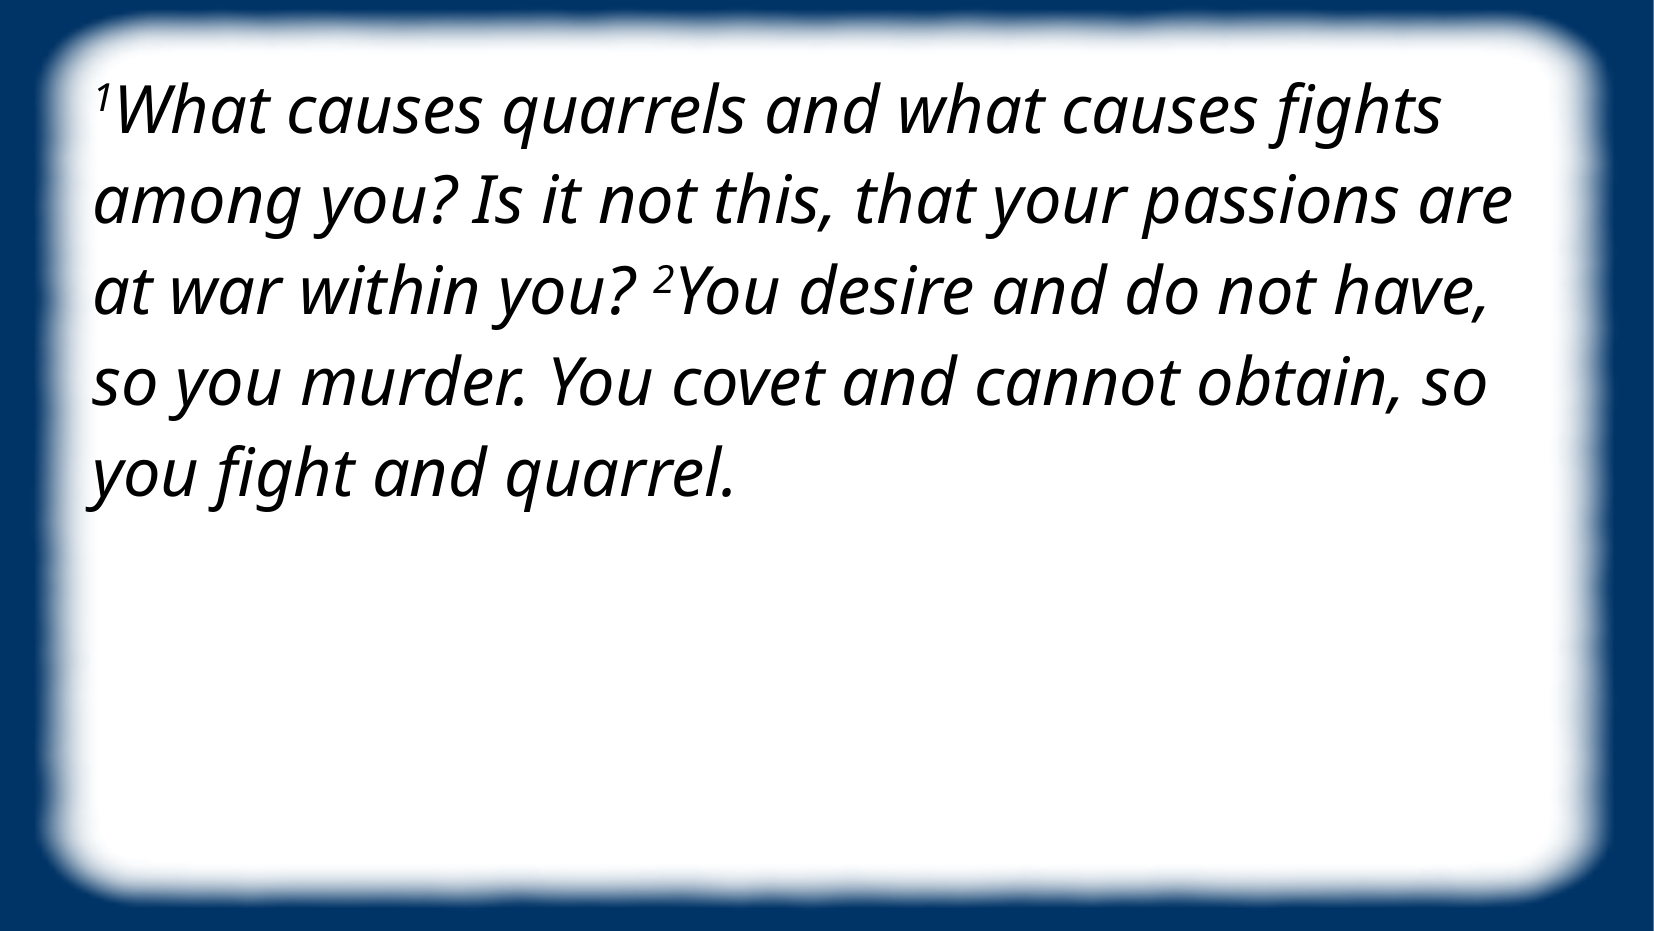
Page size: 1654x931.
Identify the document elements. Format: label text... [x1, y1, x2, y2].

picture [0, 0, 1654, 931]
text_box 1What causes quarrels and what causes fights among you? Is it not this, that your passions are at war within you? 2You desire and do not have, so you murder. You covet and cannot obtain, so you fight and quarrel. [77, 54, 1578, 514]
